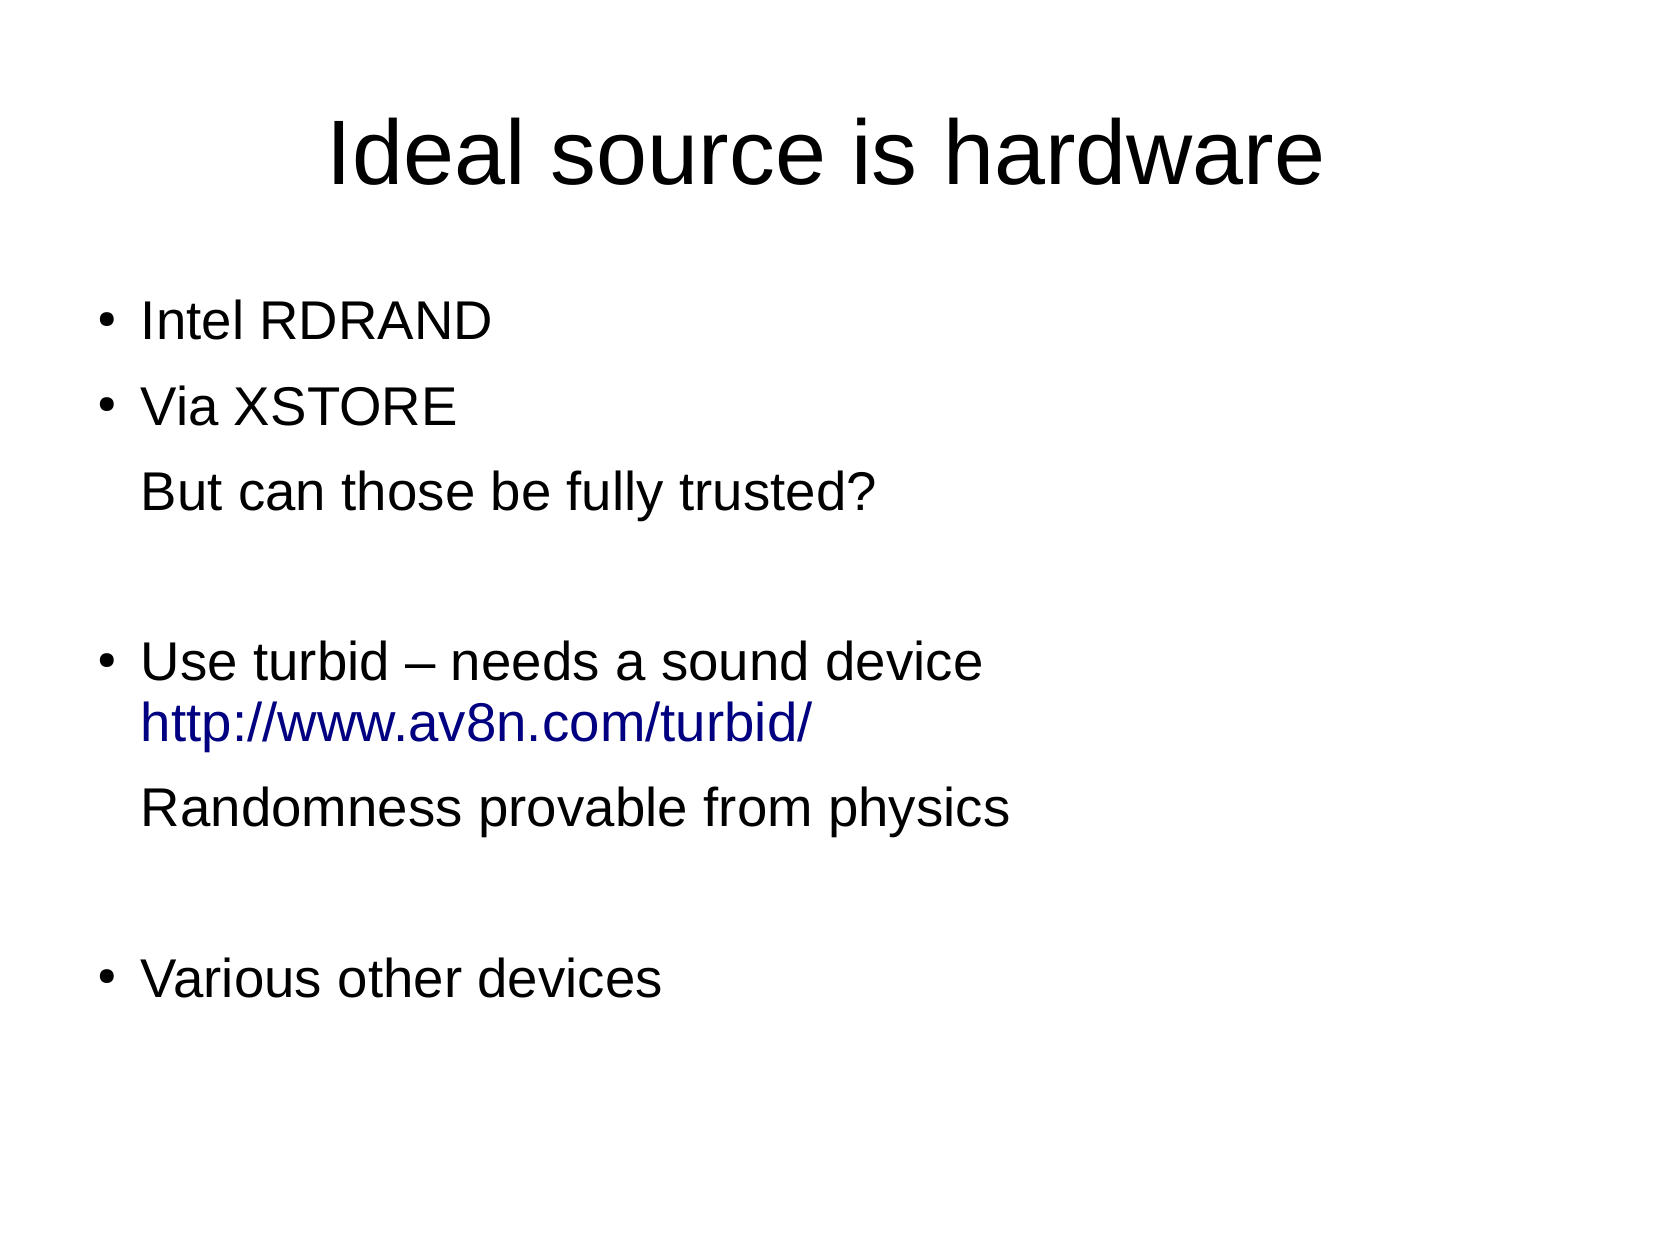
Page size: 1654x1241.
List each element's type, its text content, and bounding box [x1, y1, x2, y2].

list Intel RDRAND Via XSTORE But can those be fully trusted? Use turbid – needs a sound device http://www.av8n.com/turbid/ Randomness provable from physics Various other devices [82, 290, 1571, 1010]
title Ideal source is hardware [82, 49, 1571, 257]
